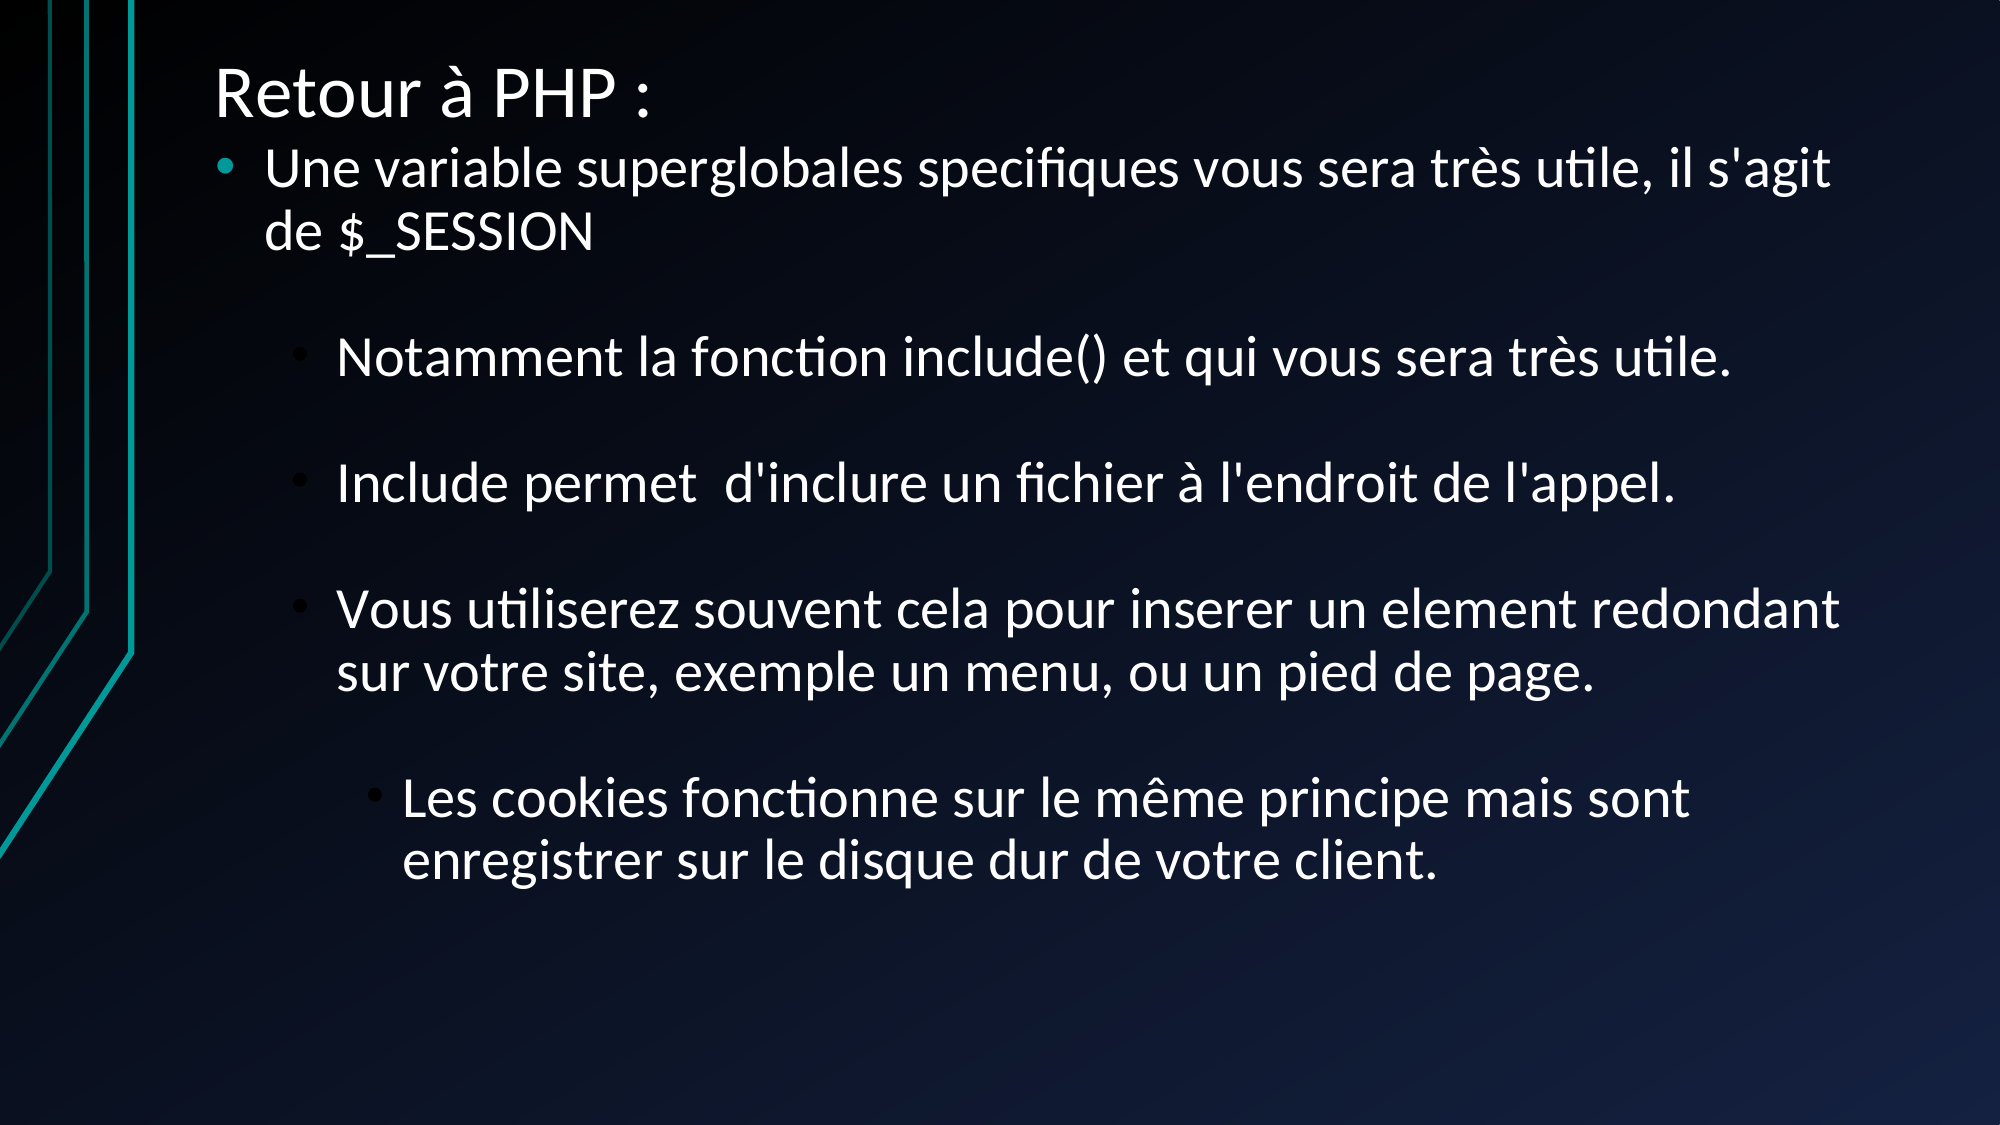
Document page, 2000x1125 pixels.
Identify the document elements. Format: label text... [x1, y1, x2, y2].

text_box Une variable superglobales specifiques vous sera très utile, il s'agit de $_SESSION Notamment la fonction include() et qui vous sera très utile. Include permet d'inclure un fichier à l'endroit de l'appel. Vous utiliserez souvent cela pour inserer un element redondant sur votre site, exemple un menu, ou un pied de page. Les cookies fonctionne sur le même principe mais sont enregistrer sur le disque dur de votre client. [200, 129, 1900, 863]
text_box Retour à PHP : [200, 45, 1900, 129]
